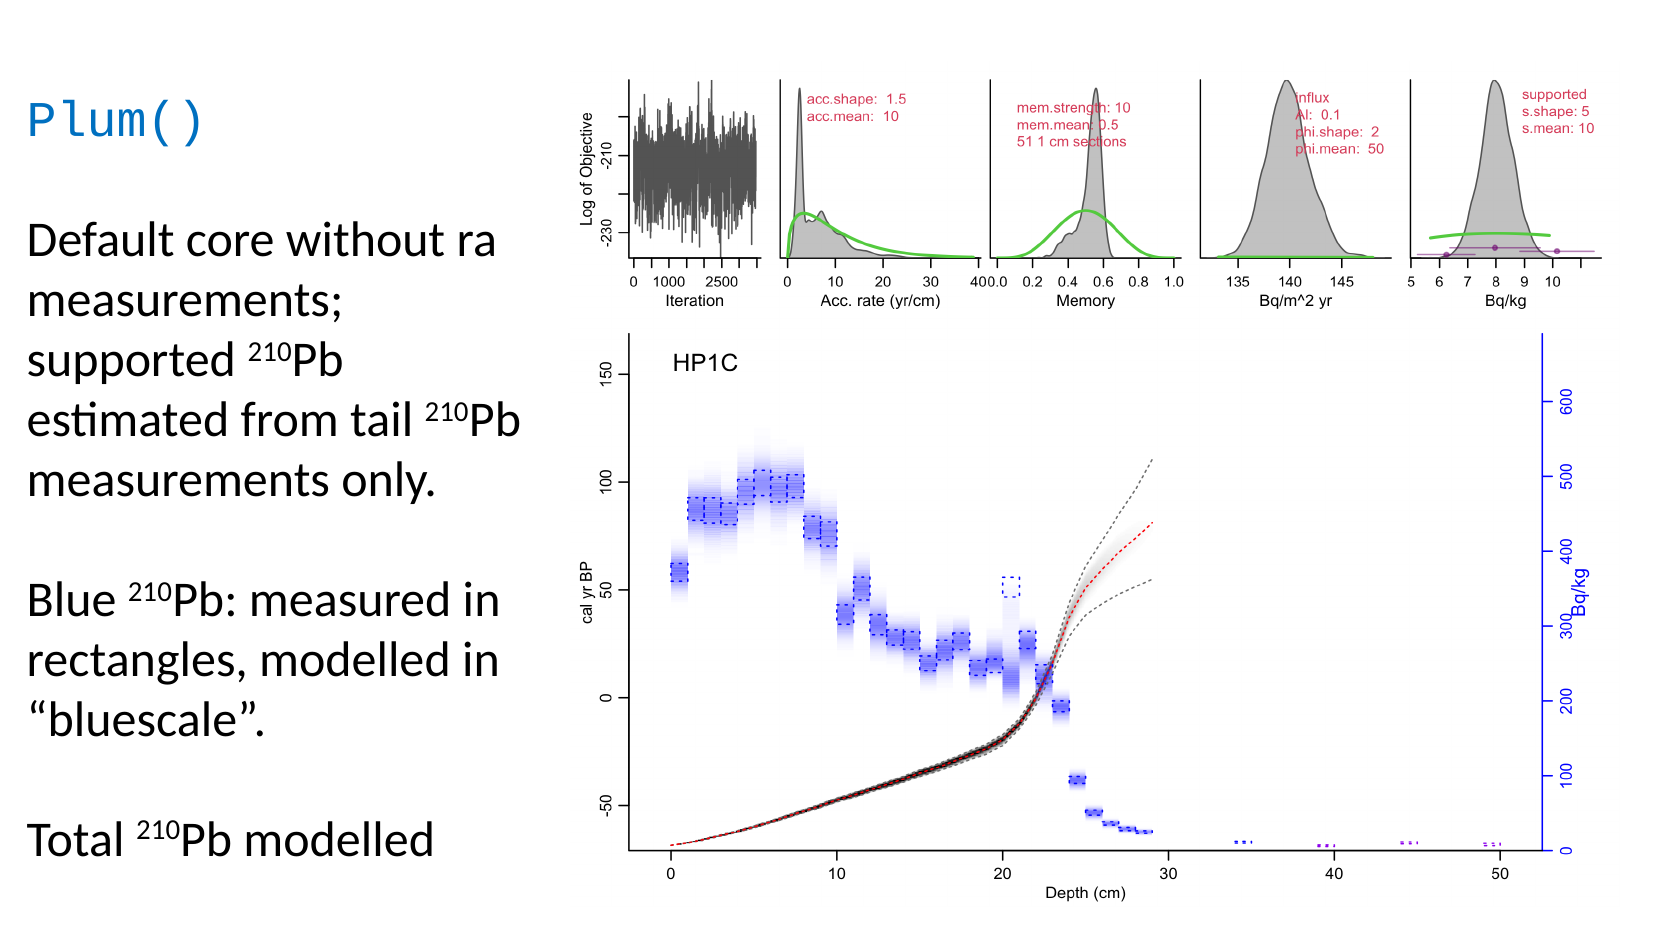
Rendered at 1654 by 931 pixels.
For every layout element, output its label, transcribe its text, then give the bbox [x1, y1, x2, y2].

text_box Plum() Default core without ra measurements; supported 210Pb estimated from tail 210Pb measurements only. Blue 210Pb: measured in rectangles, modelled in “bluescale”. Total 210Pb modelled All parameters involved in producing age-model and modelled 210Pb [11, 79, 544, 931]
picture [570, 61, 1620, 907]
